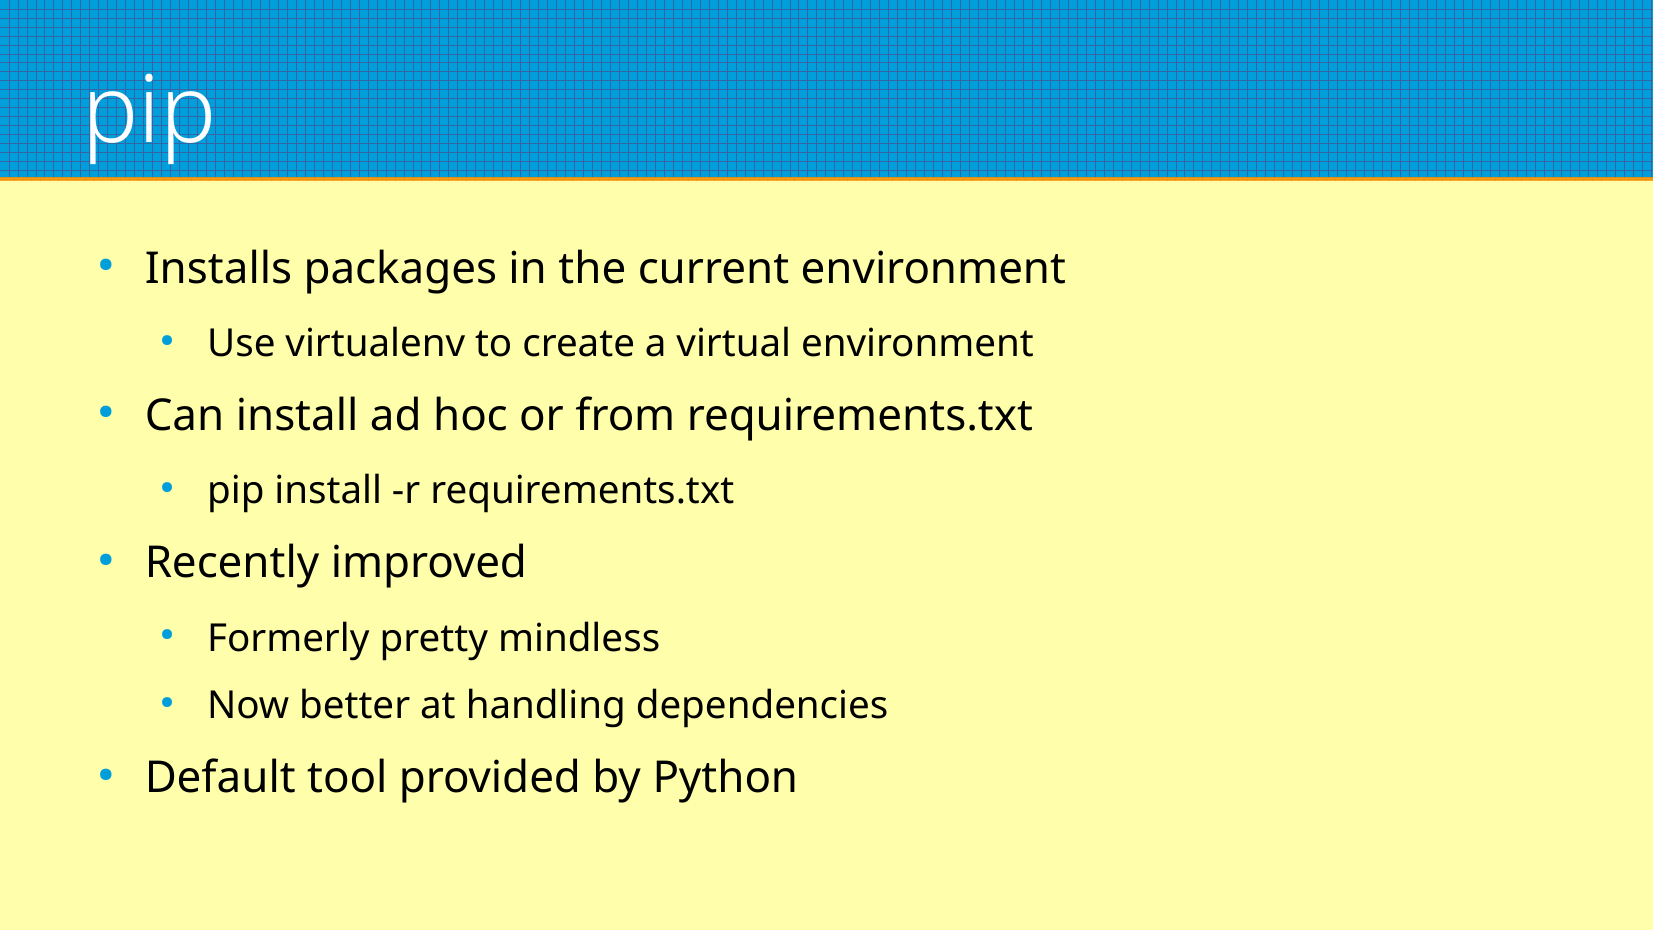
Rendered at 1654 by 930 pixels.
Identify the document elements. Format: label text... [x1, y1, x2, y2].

list Installs packages in the current environment Use virtualenv to create a virtual environment Can install ad hoc or from requirements.txt pip install -r requirements.txt Recently improved Formerly pretty mindless Now better at handling dependencies Default tool provided by Python [82, 236, 1562, 810]
title pip [82, 14, 1571, 171]
